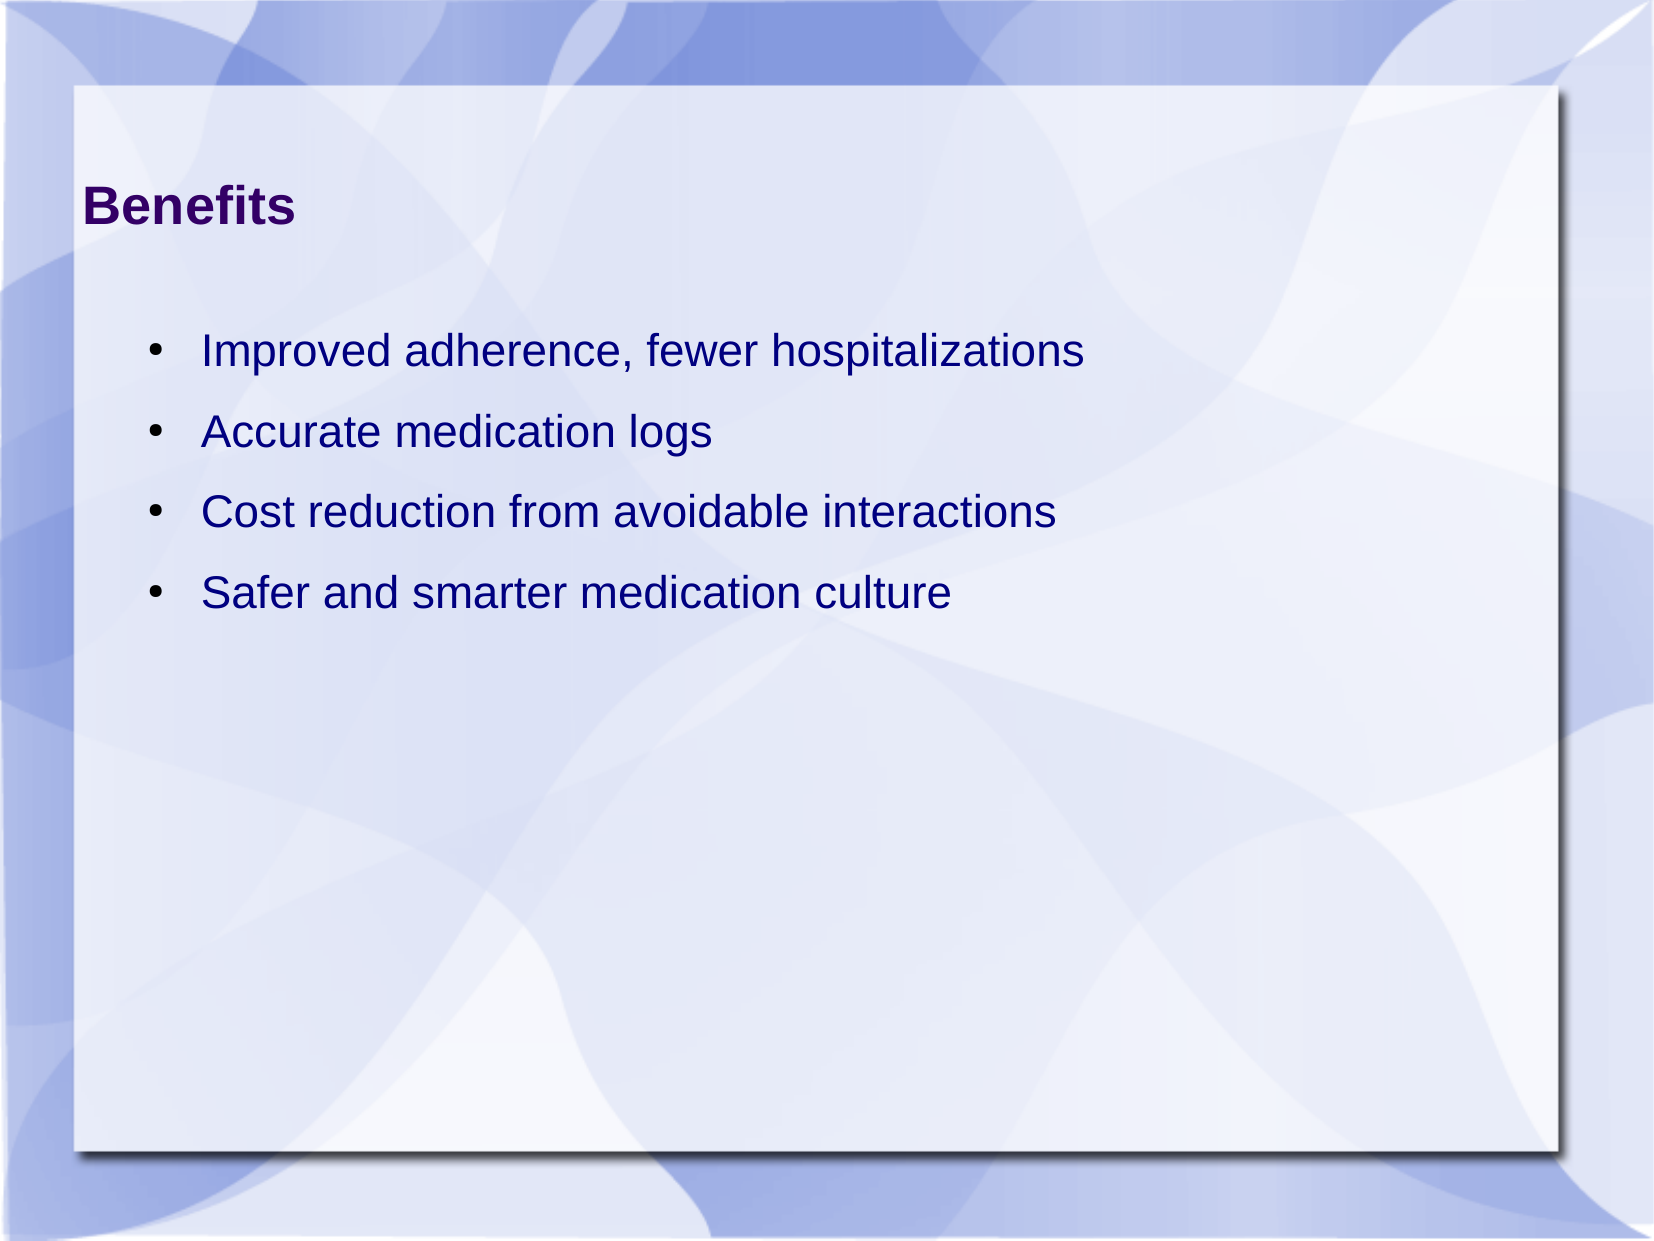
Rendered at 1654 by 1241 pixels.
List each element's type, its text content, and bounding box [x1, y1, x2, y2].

list Improved adherence, fewer hospitalizations Accurate medication logs Cost reduction from avoidable interactions Safer and smarter medication culture [129, 324, 1489, 975]
title Benefits [82, 102, 1571, 310]
picture [0, 0, 1654, 1241]
